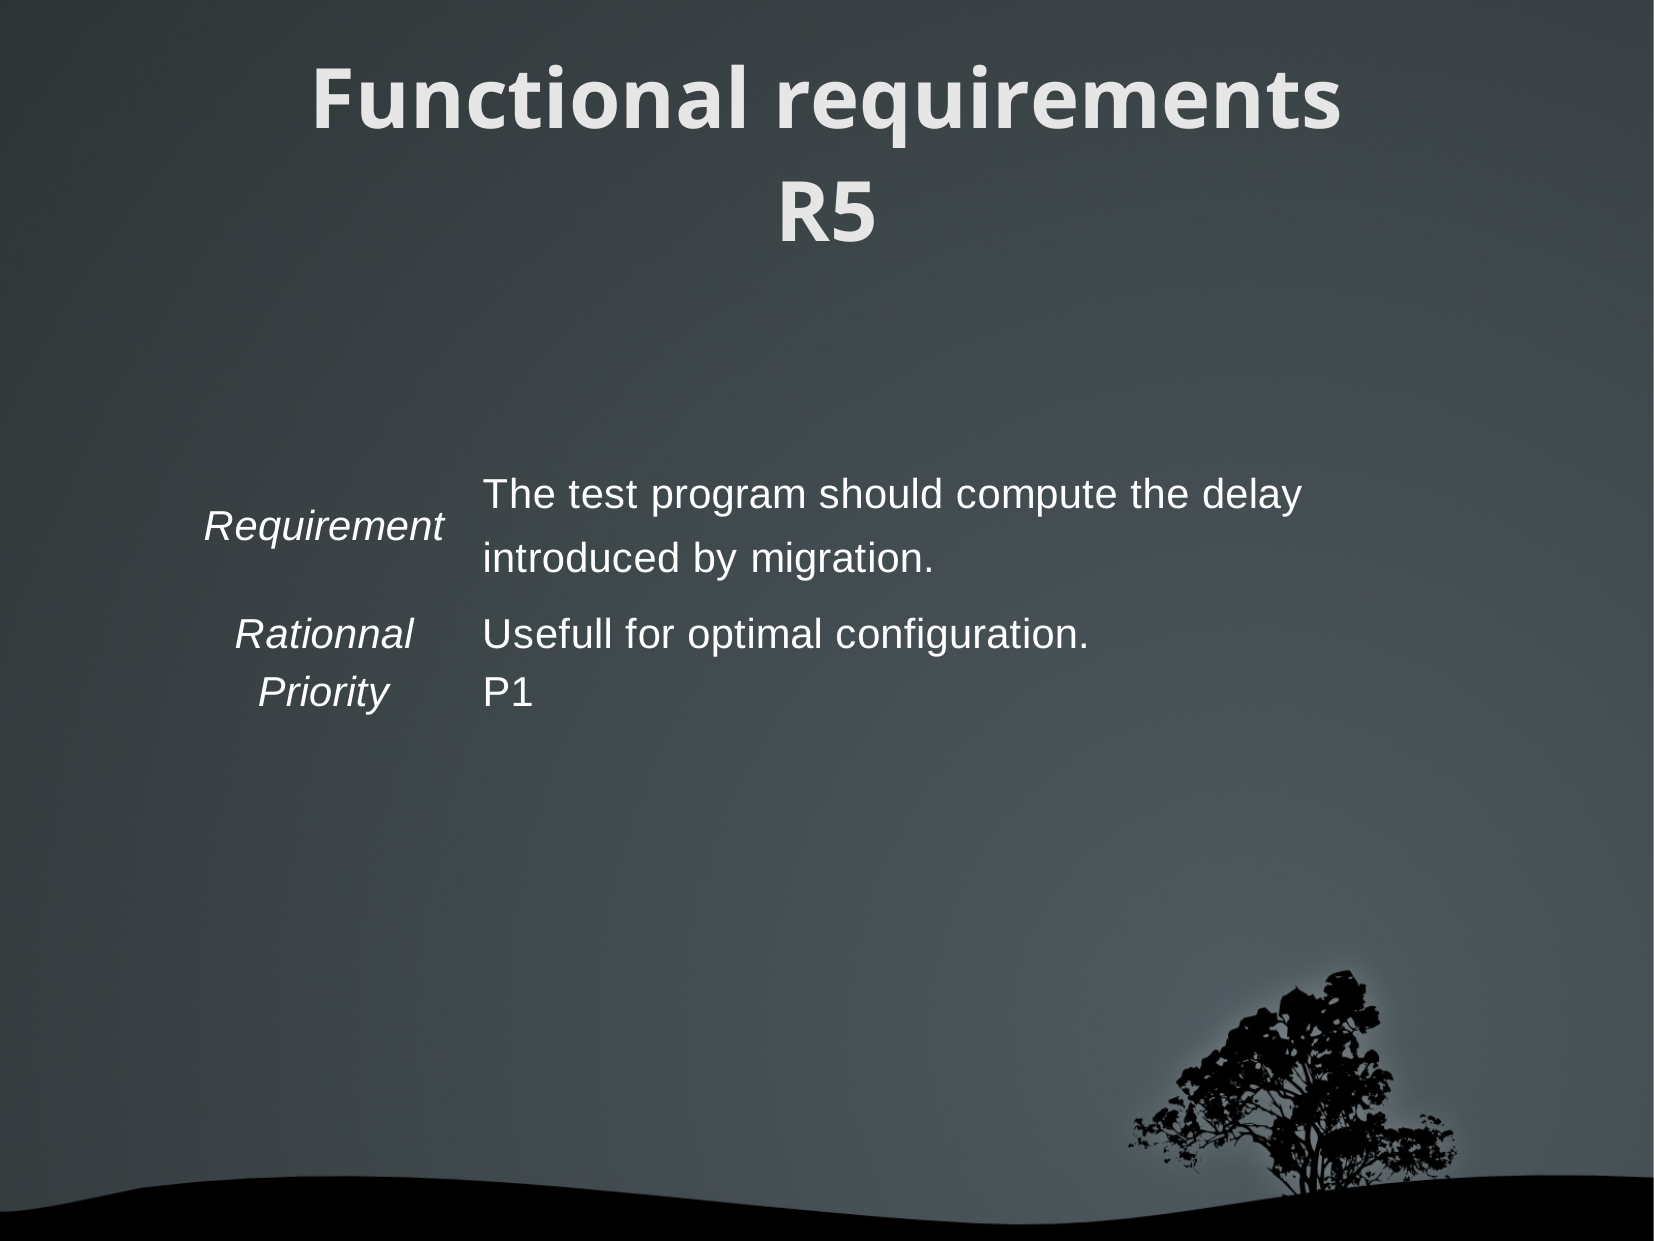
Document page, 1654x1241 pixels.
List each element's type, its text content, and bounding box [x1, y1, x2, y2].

picture [0, 0, 1654, 1241]
title Functional requirements R5 [82, 56, 1572, 250]
chart [168, 441, 1546, 751]
